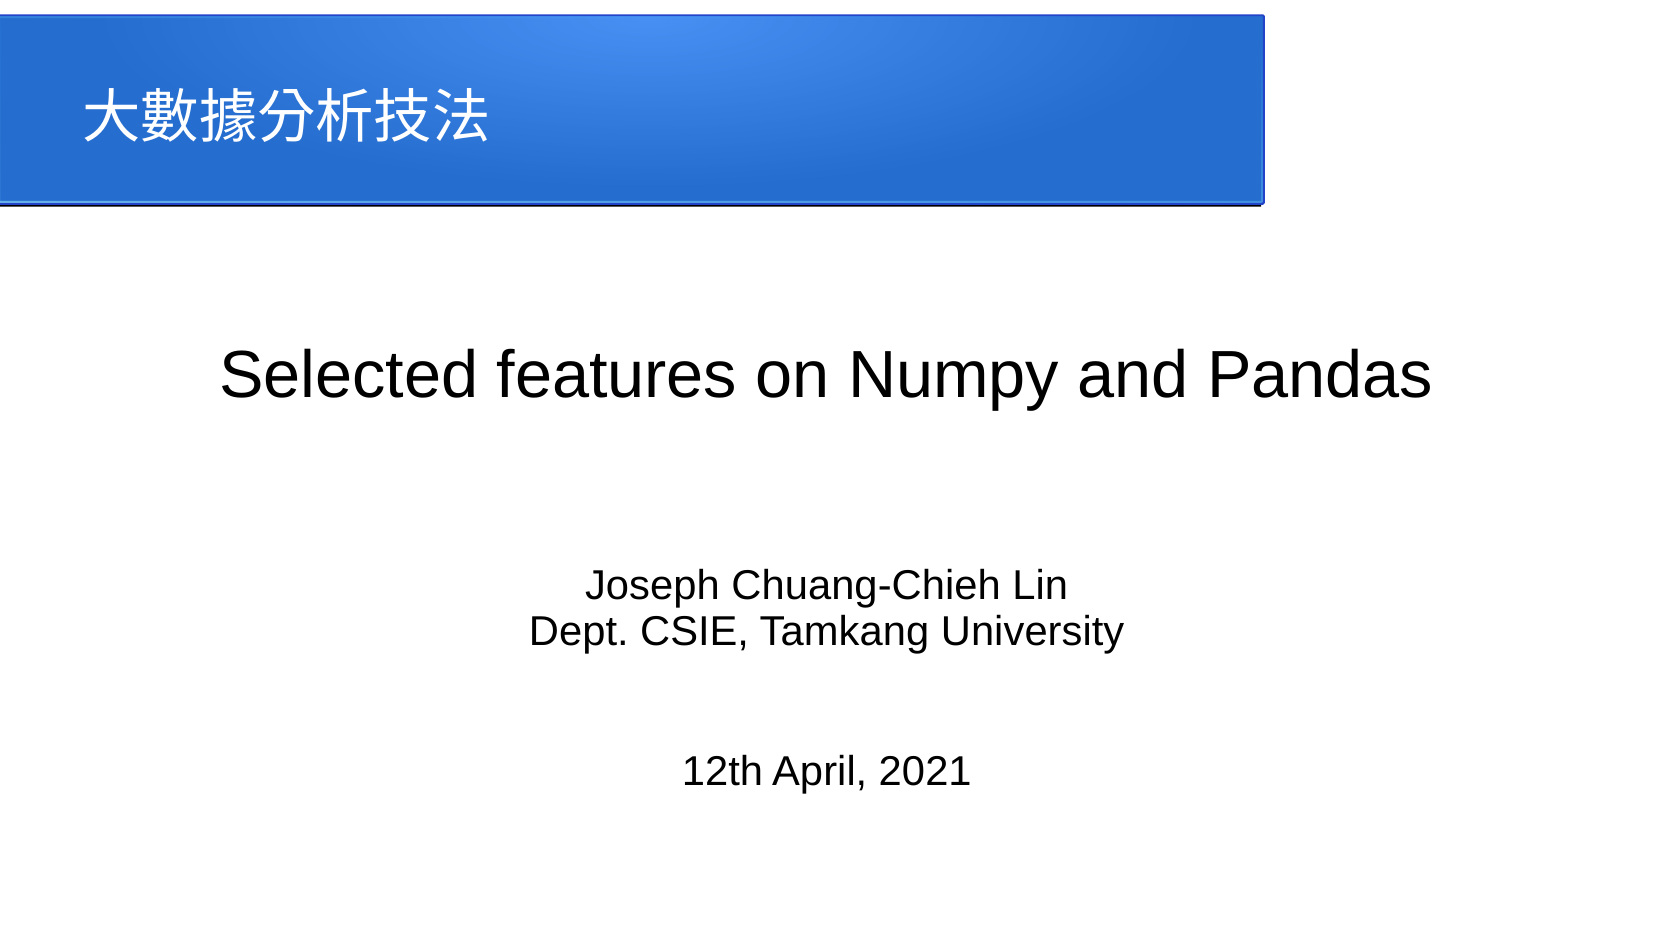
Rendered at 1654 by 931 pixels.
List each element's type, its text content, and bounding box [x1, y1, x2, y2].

title 大數據分析技法 [82, 35, 1235, 189]
subtitle Selected features on Numpy and Pandas Joseph Chuang-Chieh Lin Dept. CSIE, Tamkang University 12th April, 2021 [82, 217, 1571, 839]
